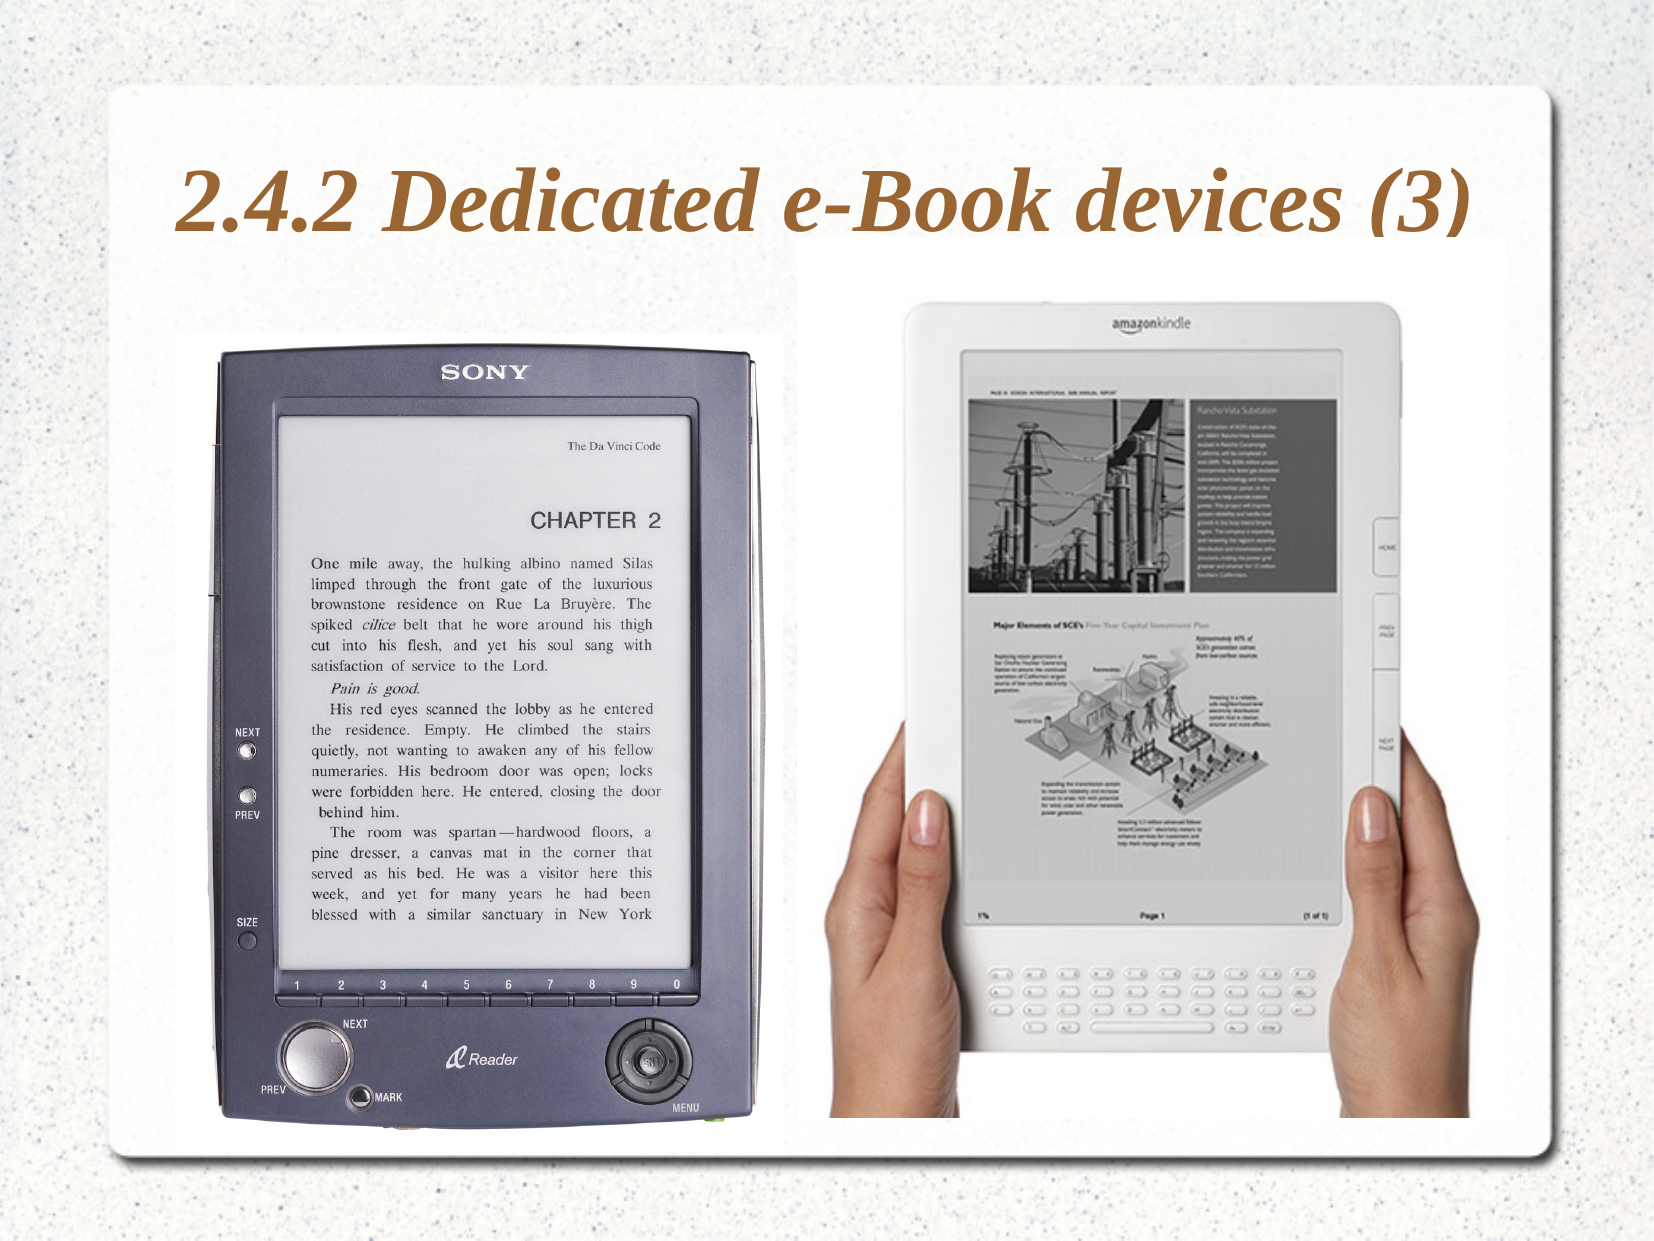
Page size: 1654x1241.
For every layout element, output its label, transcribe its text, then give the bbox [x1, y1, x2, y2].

picture [0, 0, 1654, 1241]
title 2.4.2 Dedicated e-Book devices (3) [118, 96, 1536, 304]
